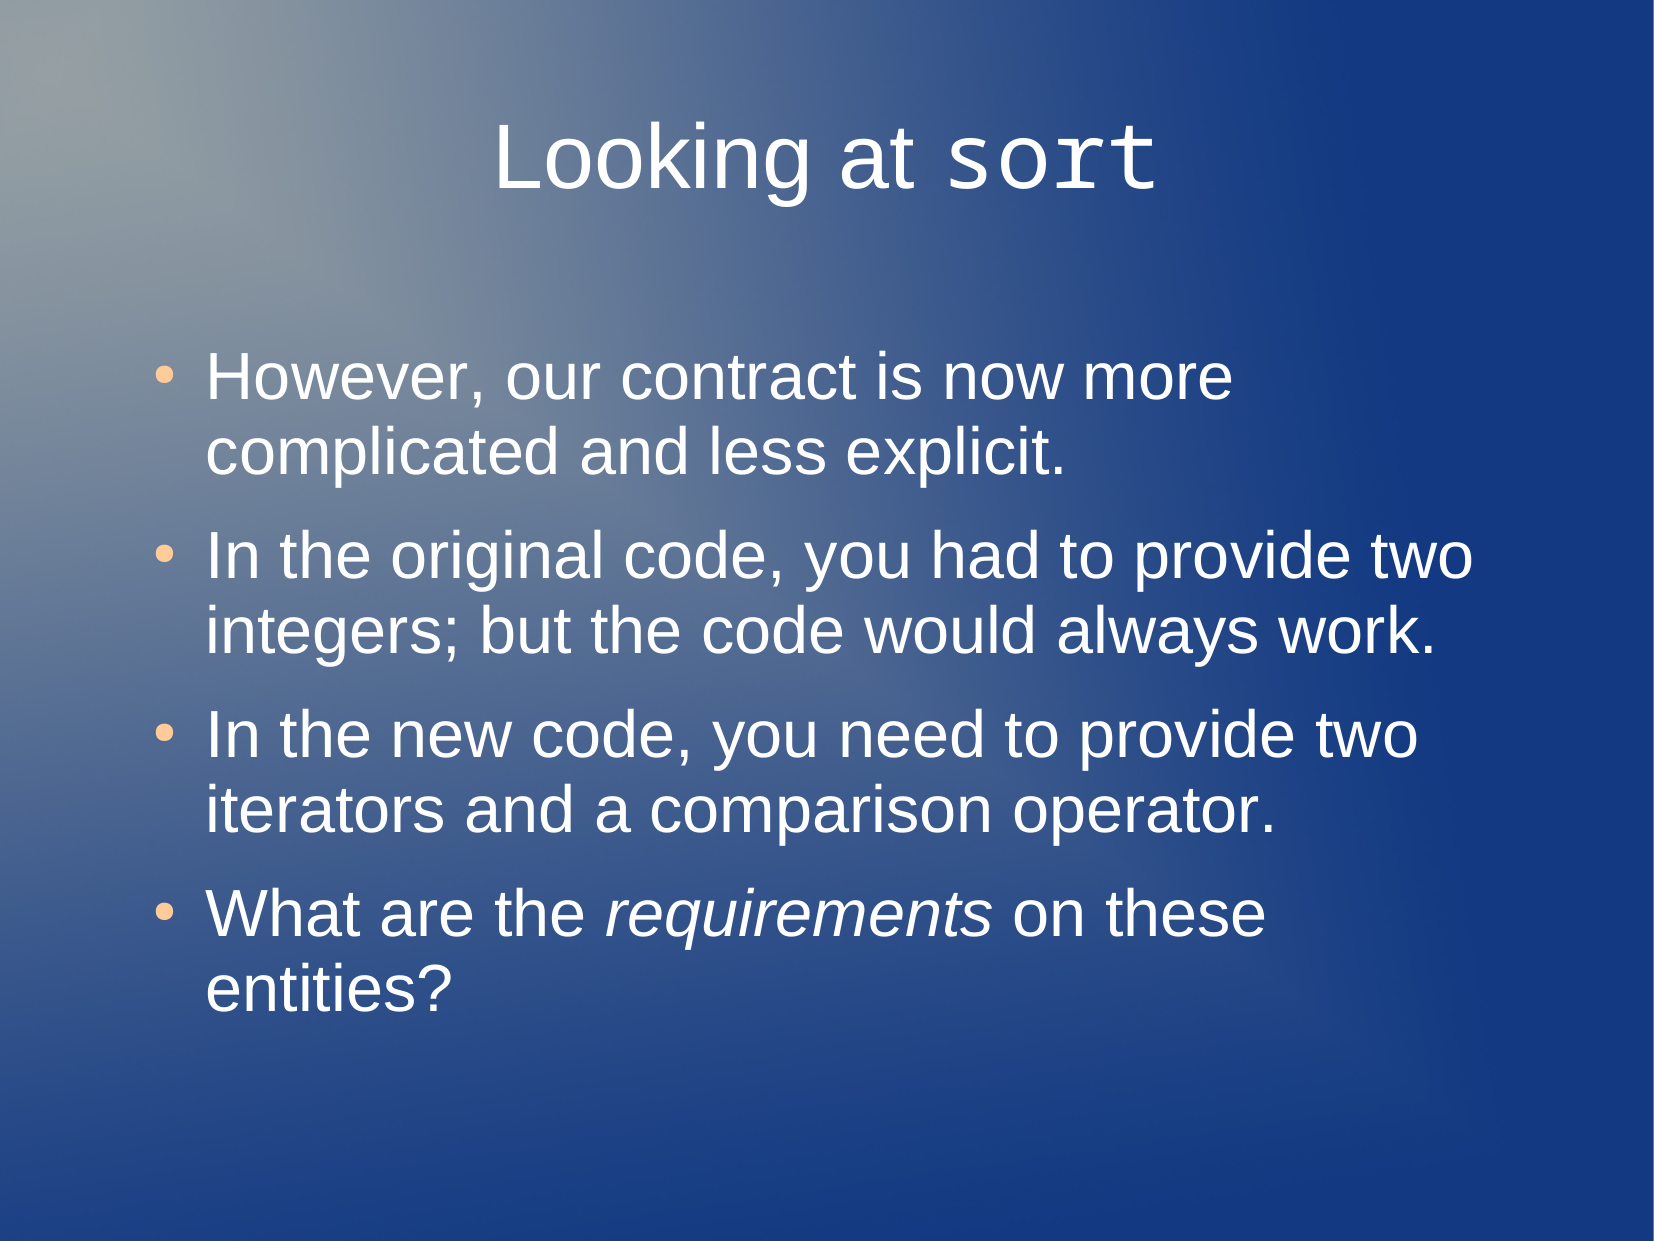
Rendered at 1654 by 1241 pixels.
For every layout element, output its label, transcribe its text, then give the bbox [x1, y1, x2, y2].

picture [0, 0, 1654, 1241]
title Looking at sort [82, 49, 1571, 257]
list However, our contract is now more complicated and less explicit. In the original code, you had to provide two integers; but the code would always work. In the new code, you need to provide two iterators and a comparison operator. What are the requirements on these entities? [134, 338, 1516, 1241]
